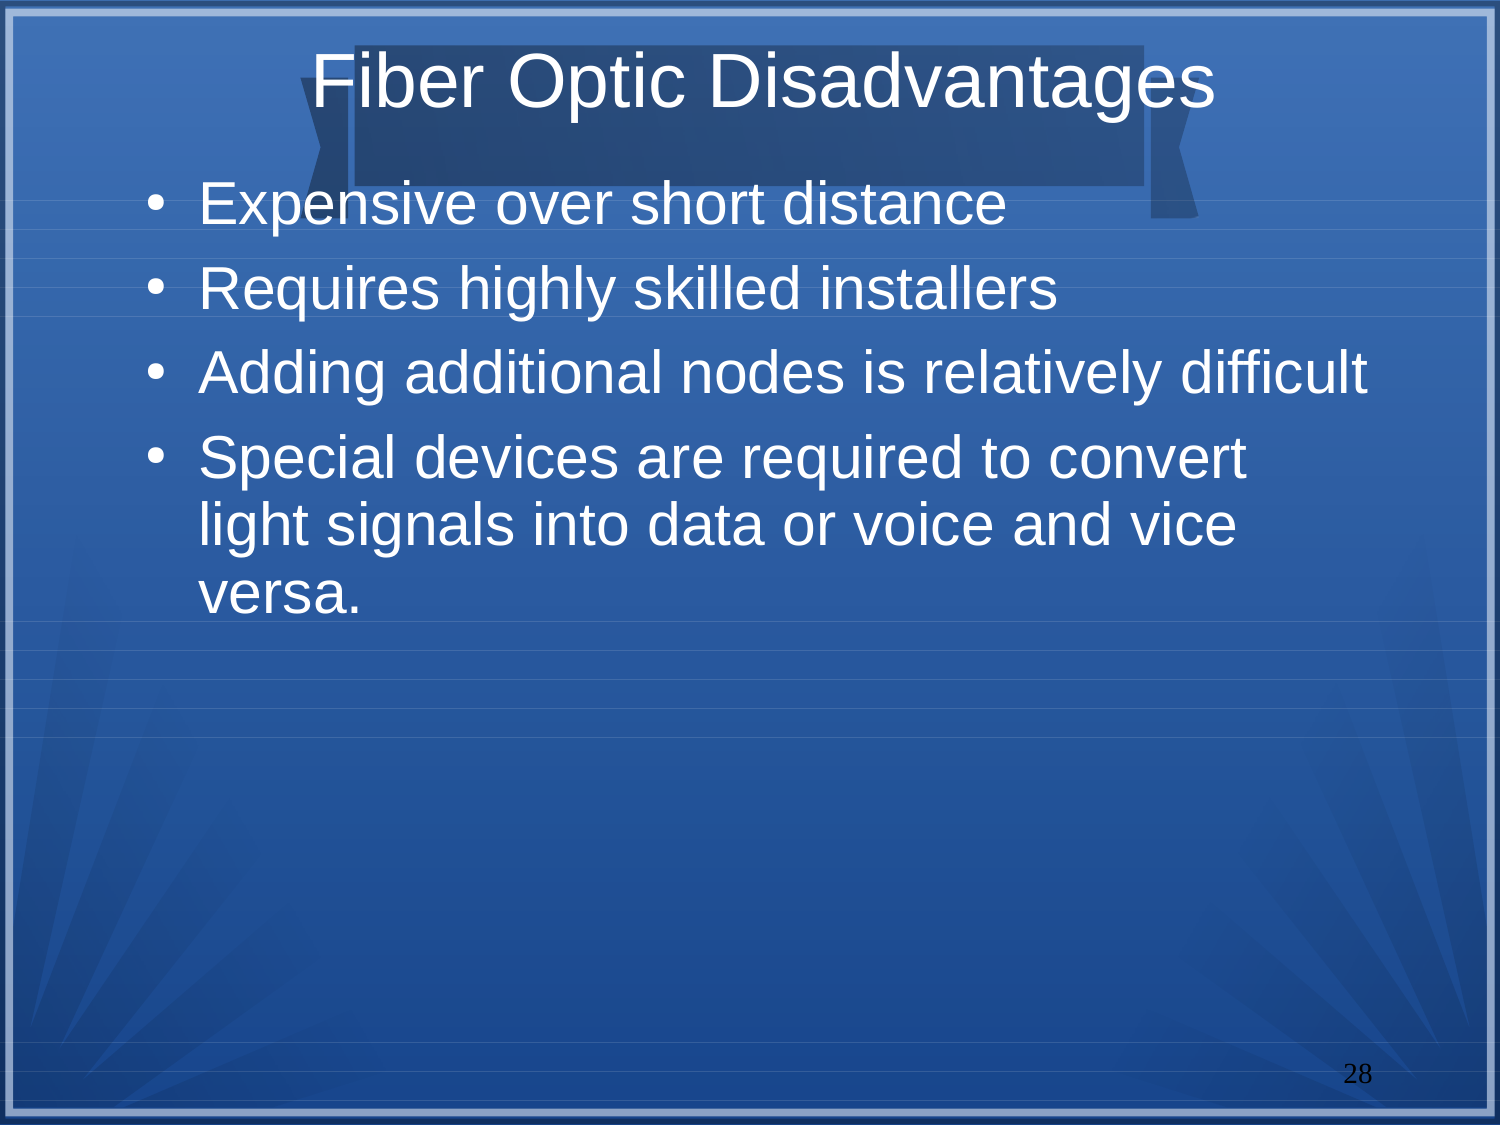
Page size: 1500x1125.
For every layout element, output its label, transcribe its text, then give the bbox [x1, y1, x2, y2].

text_box 47 [1074, 1050, 1388, 1125]
list Expensive over short distance Requires highly skilled installers Adding additional nodes is relatively difficult Special devices are required to convert light signals into data or voice and vice versa. [112, 162, 1388, 1025]
title Fiber Optic Disadvantages [112, 0, 1388, 162]
